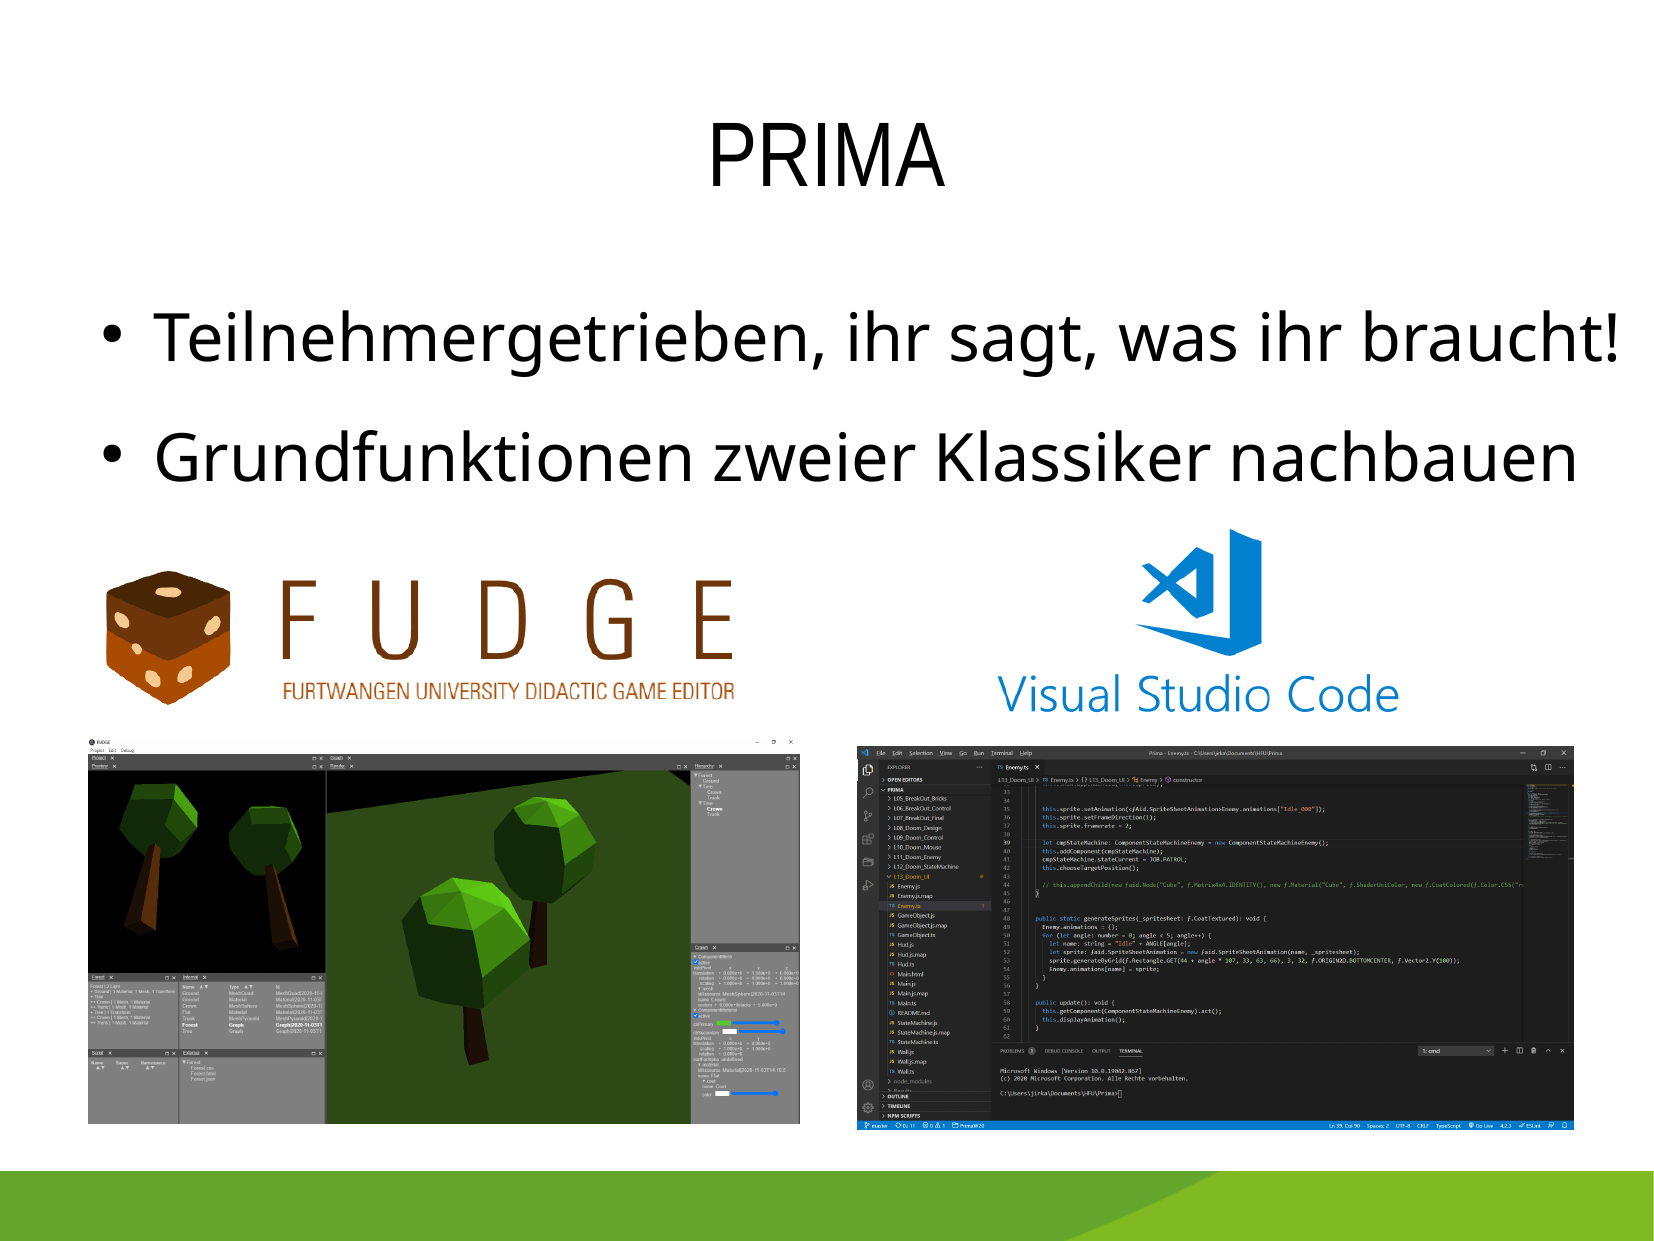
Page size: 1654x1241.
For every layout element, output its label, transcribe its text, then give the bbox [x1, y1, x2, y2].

picture [974, 501, 1432, 733]
picture [88, 738, 800, 1124]
list Teilnehmergetrieben, ihr sagt, was ihr braucht! Grundfunktionen zweier Klassiker nachbauen [82, 290, 1625, 1109]
picture [0, 1171, 1654, 1241]
picture [88, 560, 760, 715]
picture [857, 746, 1574, 1131]
title PRIMA [82, 49, 1571, 257]
